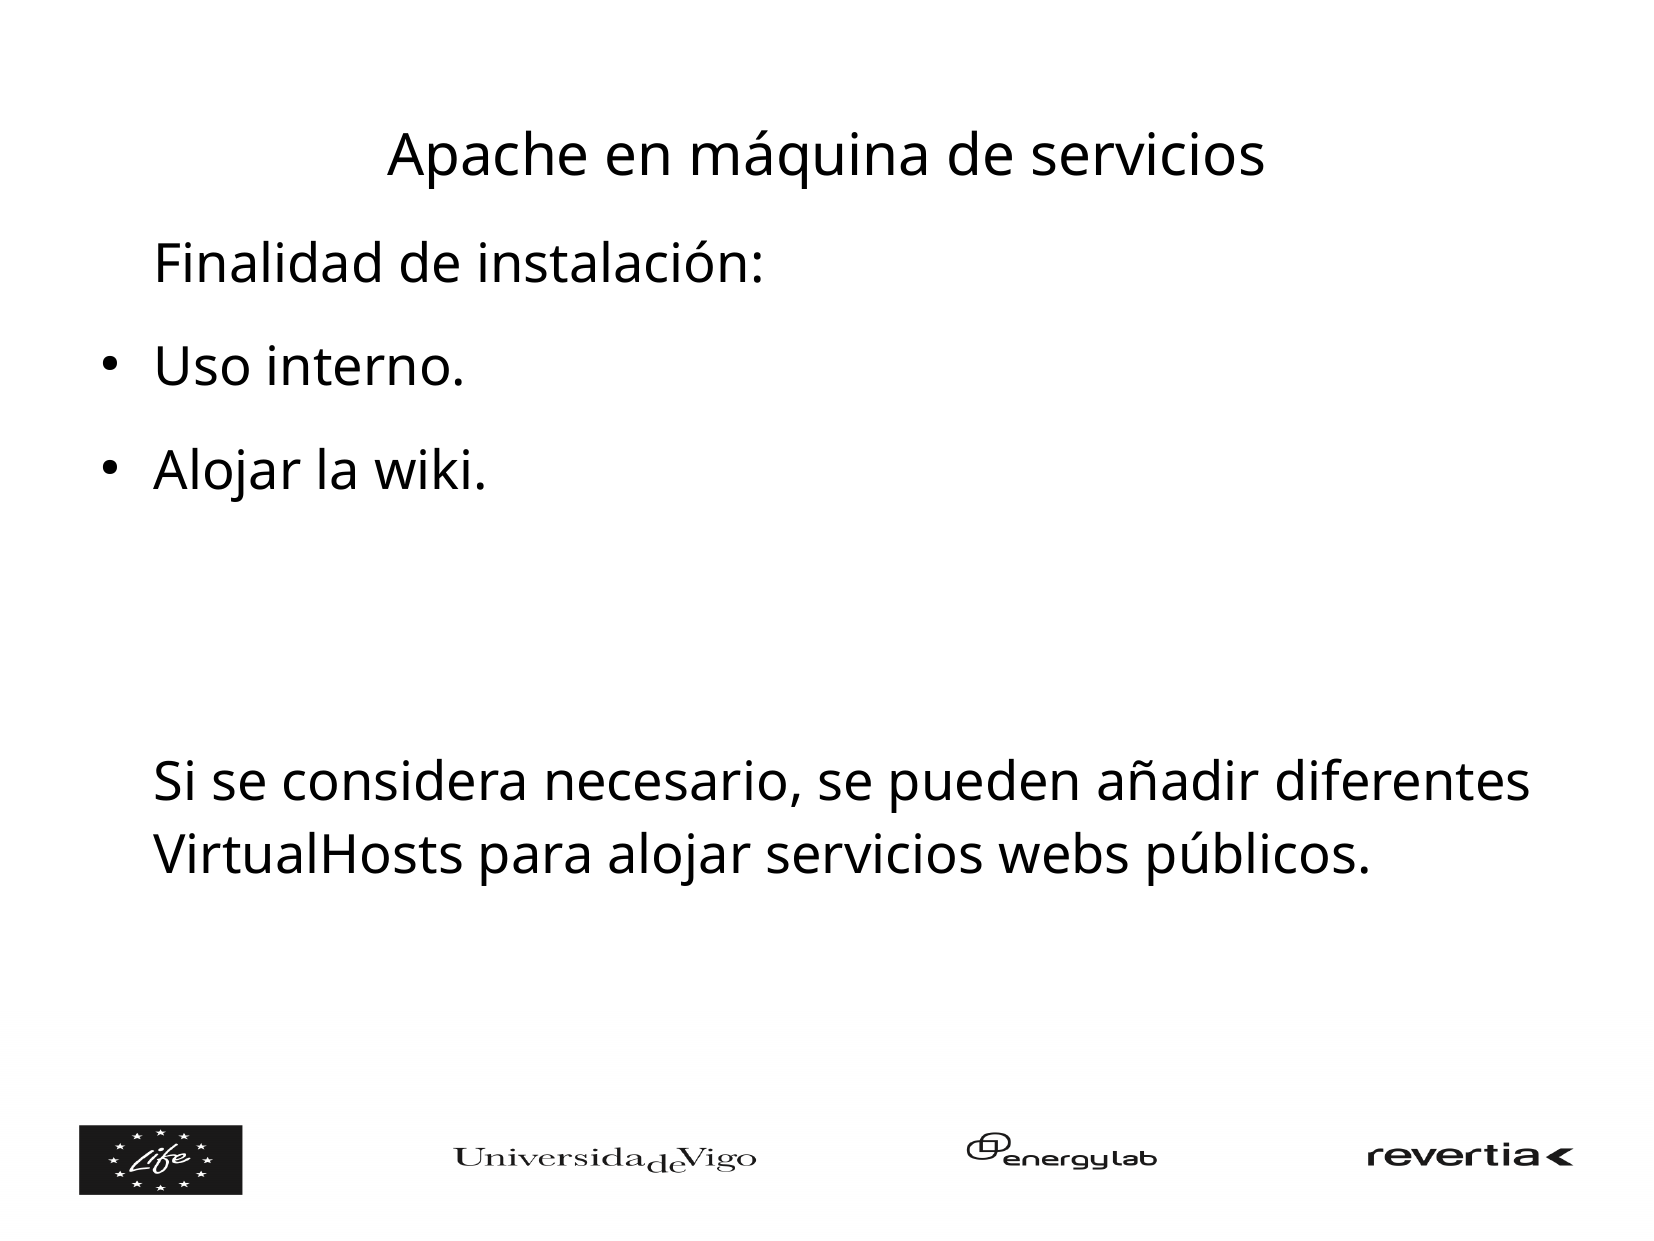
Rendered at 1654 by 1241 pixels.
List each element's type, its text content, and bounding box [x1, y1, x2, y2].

list Finalidad de instalación: Uso interno. Alojar la wiki. Si se considera necesario, se pueden añadir diferentes VirtualHosts para alojar servicios webs públicos. [82, 224, 1571, 1087]
title Apache en máquina de servicios [82, 49, 1571, 224]
text_box [862, 460, 1548, 1063]
picture [0, 1009, 1654, 1241]
